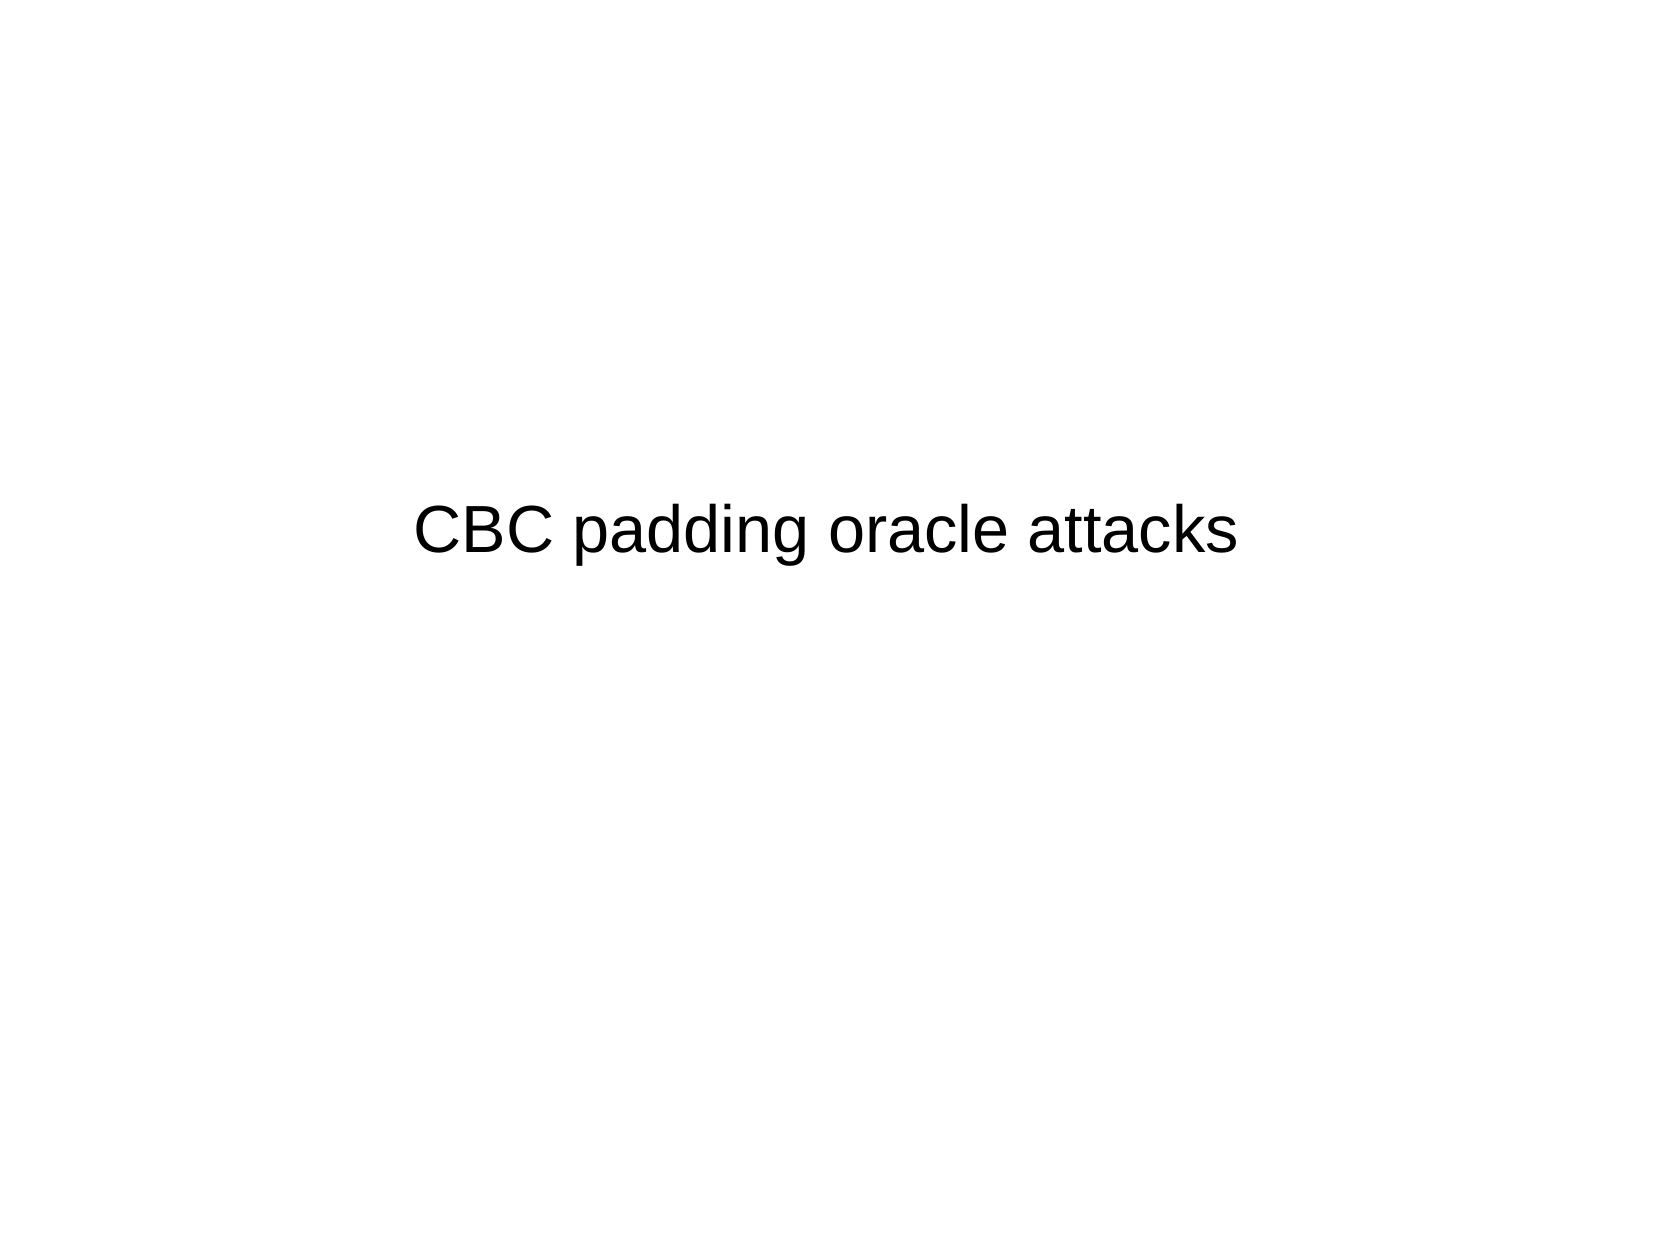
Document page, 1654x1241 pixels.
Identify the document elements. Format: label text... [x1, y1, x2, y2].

subtitle CBC padding oracle attacks [82, 49, 1571, 1010]
